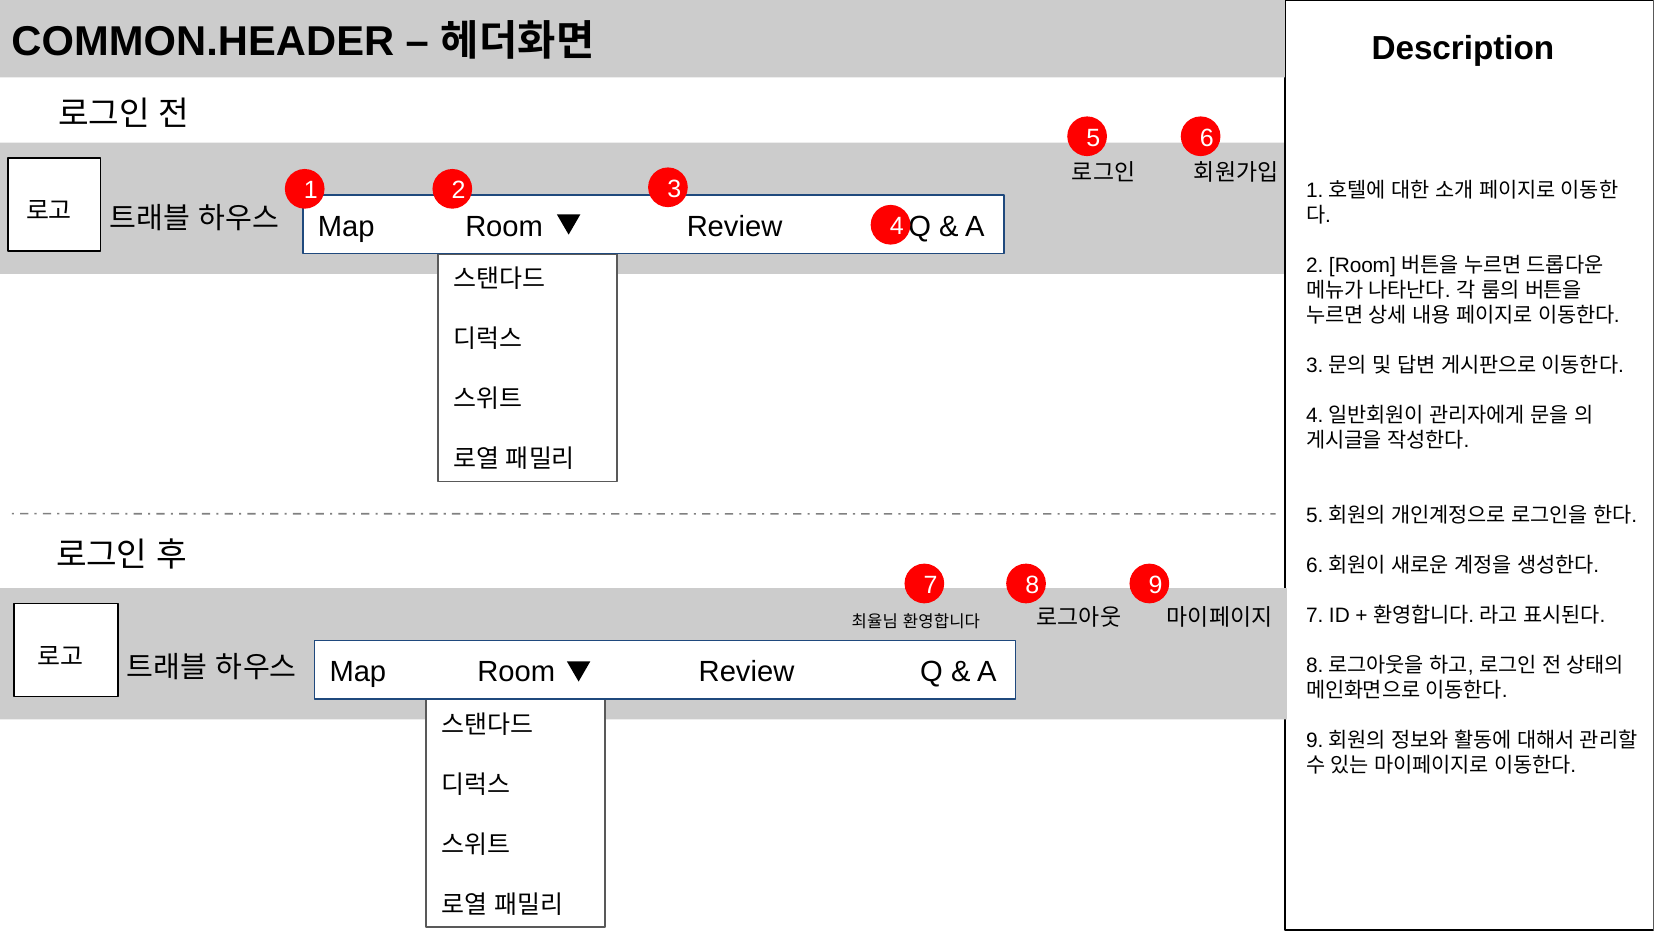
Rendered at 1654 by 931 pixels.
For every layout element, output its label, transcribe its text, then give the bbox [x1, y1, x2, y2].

text_box 로그인 전 [43, 84, 225, 143]
text_box 7 [904, 563, 945, 604]
text_box 로그아웃 마이페이지 [1021, 595, 1315, 636]
text_box [0, 588, 1291, 930]
text_box 3 [648, 167, 688, 208]
text_box [1103, 142, 1185, 150]
text_box Description [1291, 18, 1635, 78]
text_box 로고 [13, 603, 119, 697]
text_box 2 [432, 168, 473, 209]
text_box Map Room Review Q & A [314, 640, 1016, 700]
text_box 1 [285, 168, 325, 203]
text_box 로그인 회원가입 [1057, 150, 1351, 191]
text_box 스탠다드 디럭스 스위트 로열 패밀리 [426, 700, 606, 928]
text_box [942, 588, 1009, 595]
text_box 8 [1006, 563, 1046, 603]
text_box Map Room Review Q & A [302, 195, 1004, 254]
text_box 4 [870, 204, 911, 245]
text_box [0, 142, 1291, 595]
text_box 9 [1129, 563, 1170, 595]
text_box [566, 661, 591, 682]
text_box 로고 [8, 157, 101, 252]
text_box 6 [1180, 116, 1221, 157]
text_box [1043, 588, 1132, 595]
text_box [1216, 0, 1654, 150]
text_box COMMON.HEADER – 헤더화면 [0, 0, 1285, 78]
text_box [556, 214, 581, 235]
text_box 5 [1067, 116, 1107, 150]
text_box 1. 호텔에 대한 소개 페이지로 이동한다. 2. [Room] 버튼을 누르면 드롭다운 메뉴가 나타난다. 각 룸의 버튼을 누르면 상세 내용 페이지로 이동한다. 3. 문의 및 답변 게시판으로 이동한다. 4. 일반회원이 관리자에게 문을 의 게시글을 작성한다. 5. 회원의 개인계정으로 로그인을 한다. 6. 회원이 새로운 계정을 생성한다. 7. ID + 환영합니다. 라고 표시된다. 8. 로그아웃을 하고, 로그인 전 상태의 메인화면으로 이동한다. 9. 회원의 정보와 활동에 대해서 관리할 수 있는 마이페이지로 이동한다. [1291, 134, 1654, 930]
text_box 최율님 환영합니다 [836, 595, 1016, 636]
text_box 스탠다드 디럭스 스위트 로열 패밀리 [438, 254, 618, 482]
text_box 로그인 후 [41, 525, 223, 584]
text_box 트래블 하우스 [94, 187, 319, 237]
text_box 트래블 하우스 [112, 636, 337, 686]
